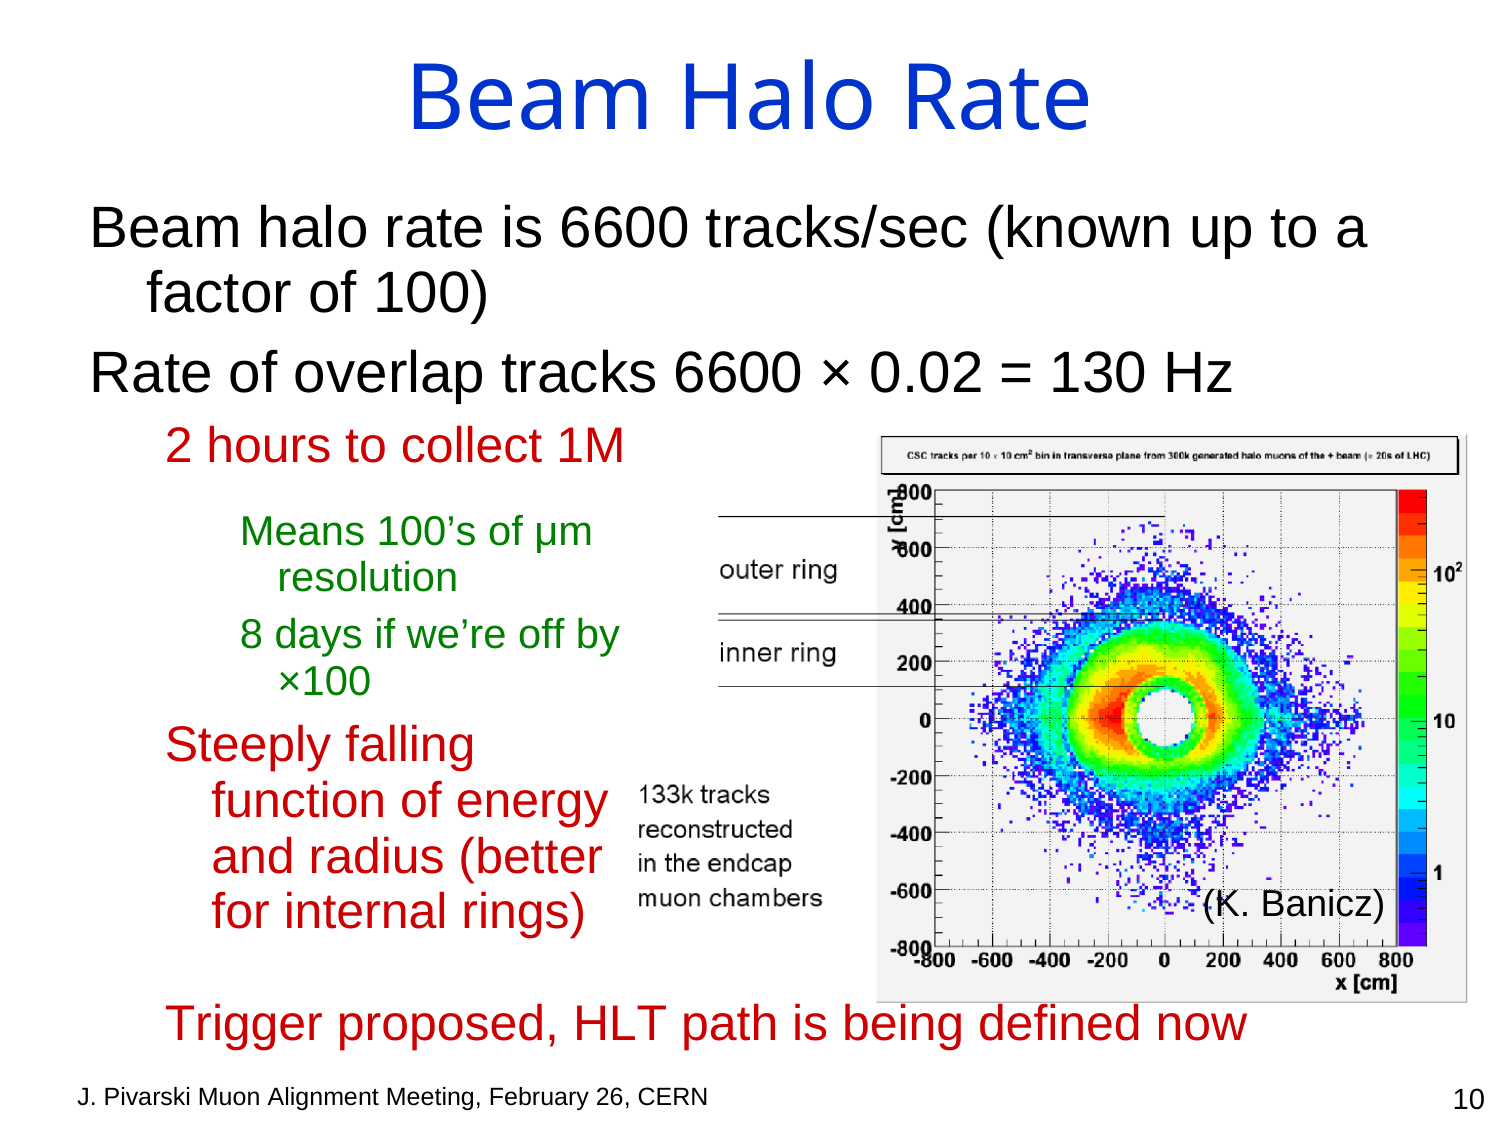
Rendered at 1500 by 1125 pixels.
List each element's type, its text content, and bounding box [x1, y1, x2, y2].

list Beam halo rate is 6600 tracks/sec (known up to a factor of 100) Rate of overlap tracks 6600 × 0.02 = 130 Hz 2 hours to collect 1M muons [75, 187, 1426, 500]
text_box Trigger proposed, HLT path is being defined now [74, 987, 1463, 1088]
text_box Means 100’s of μm resolution 8 days if we’re off by ×100 Steeply falling function of energy and radius (better for internal rings) [74, 500, 638, 987]
picture [624, 424, 1482, 1004]
title Beam Halo Rate [75, 0, 1426, 187]
text_box (K. Banicz) [1187, 875, 1426, 933]
